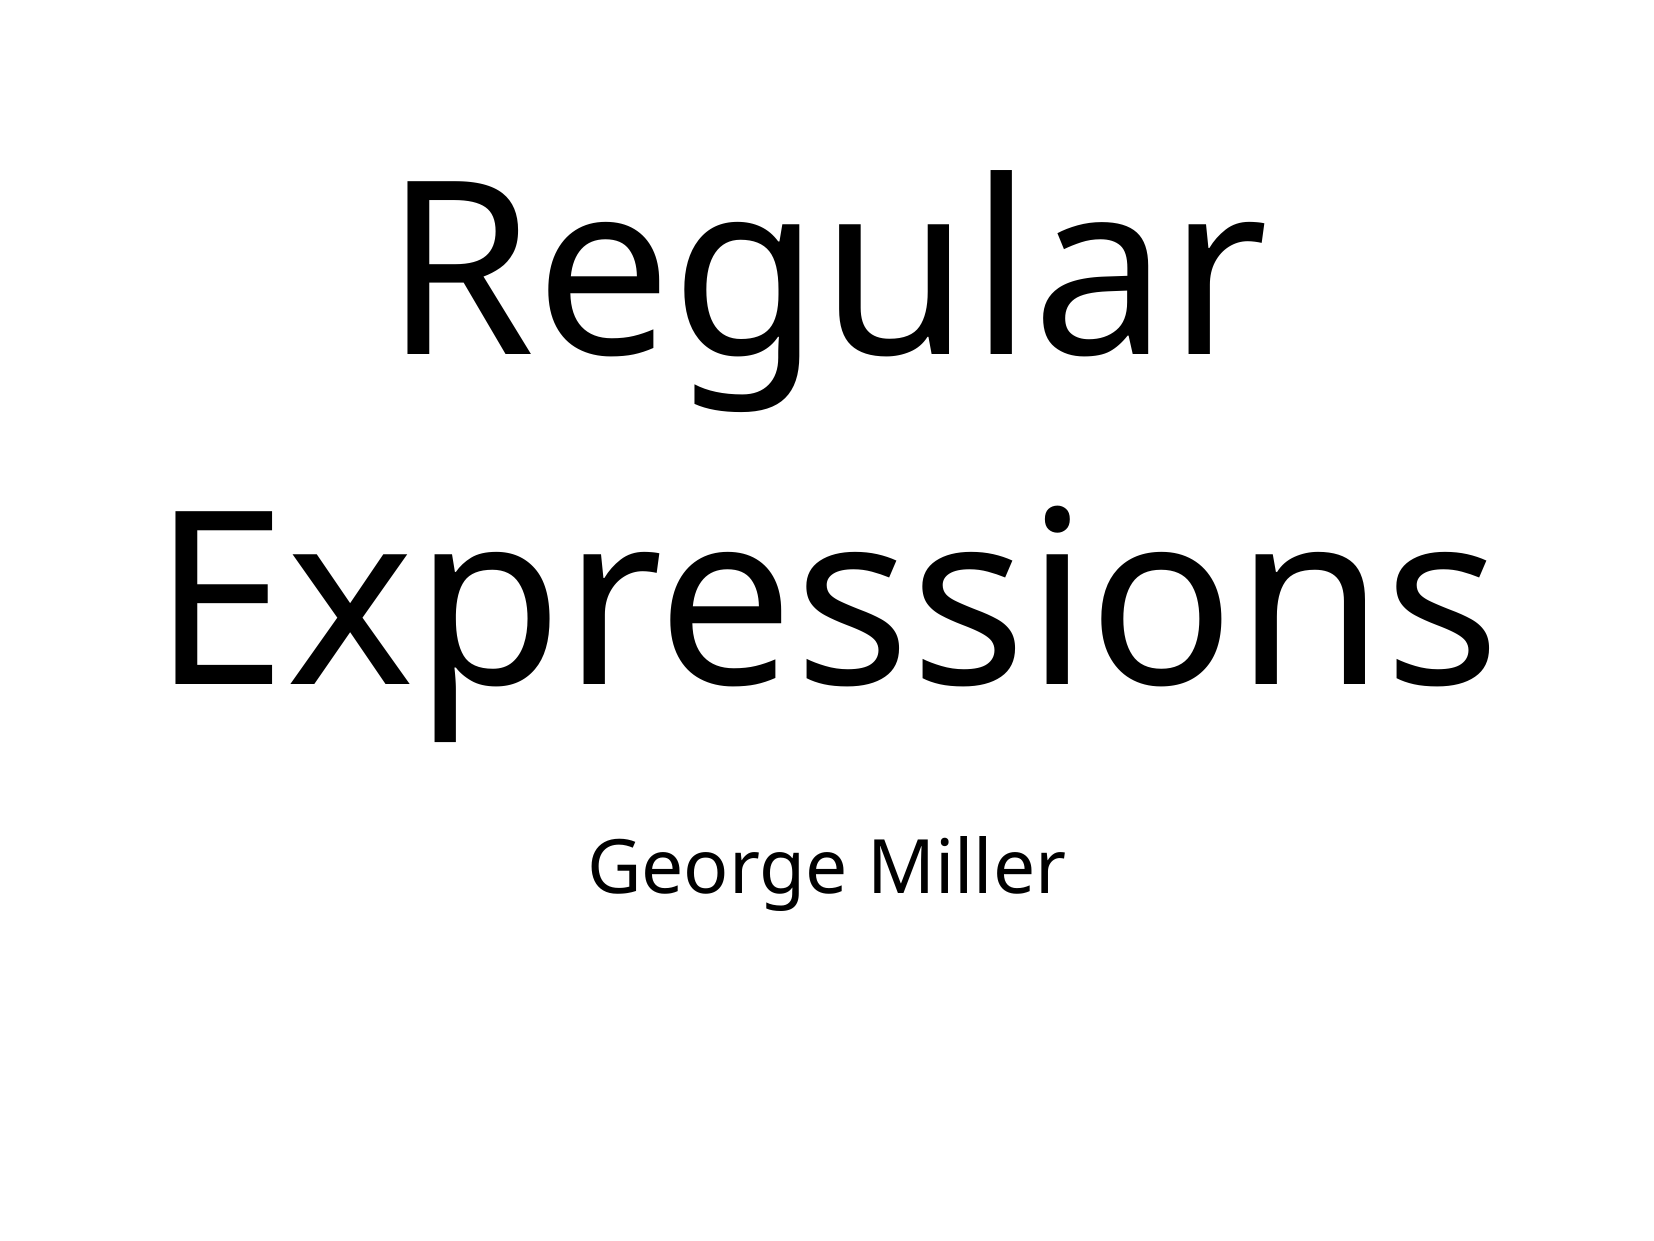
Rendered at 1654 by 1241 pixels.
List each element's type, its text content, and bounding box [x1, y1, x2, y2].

title Regular Expressions [82, 135, 1571, 717]
subtitle George Miller [82, 720, 1571, 1010]
